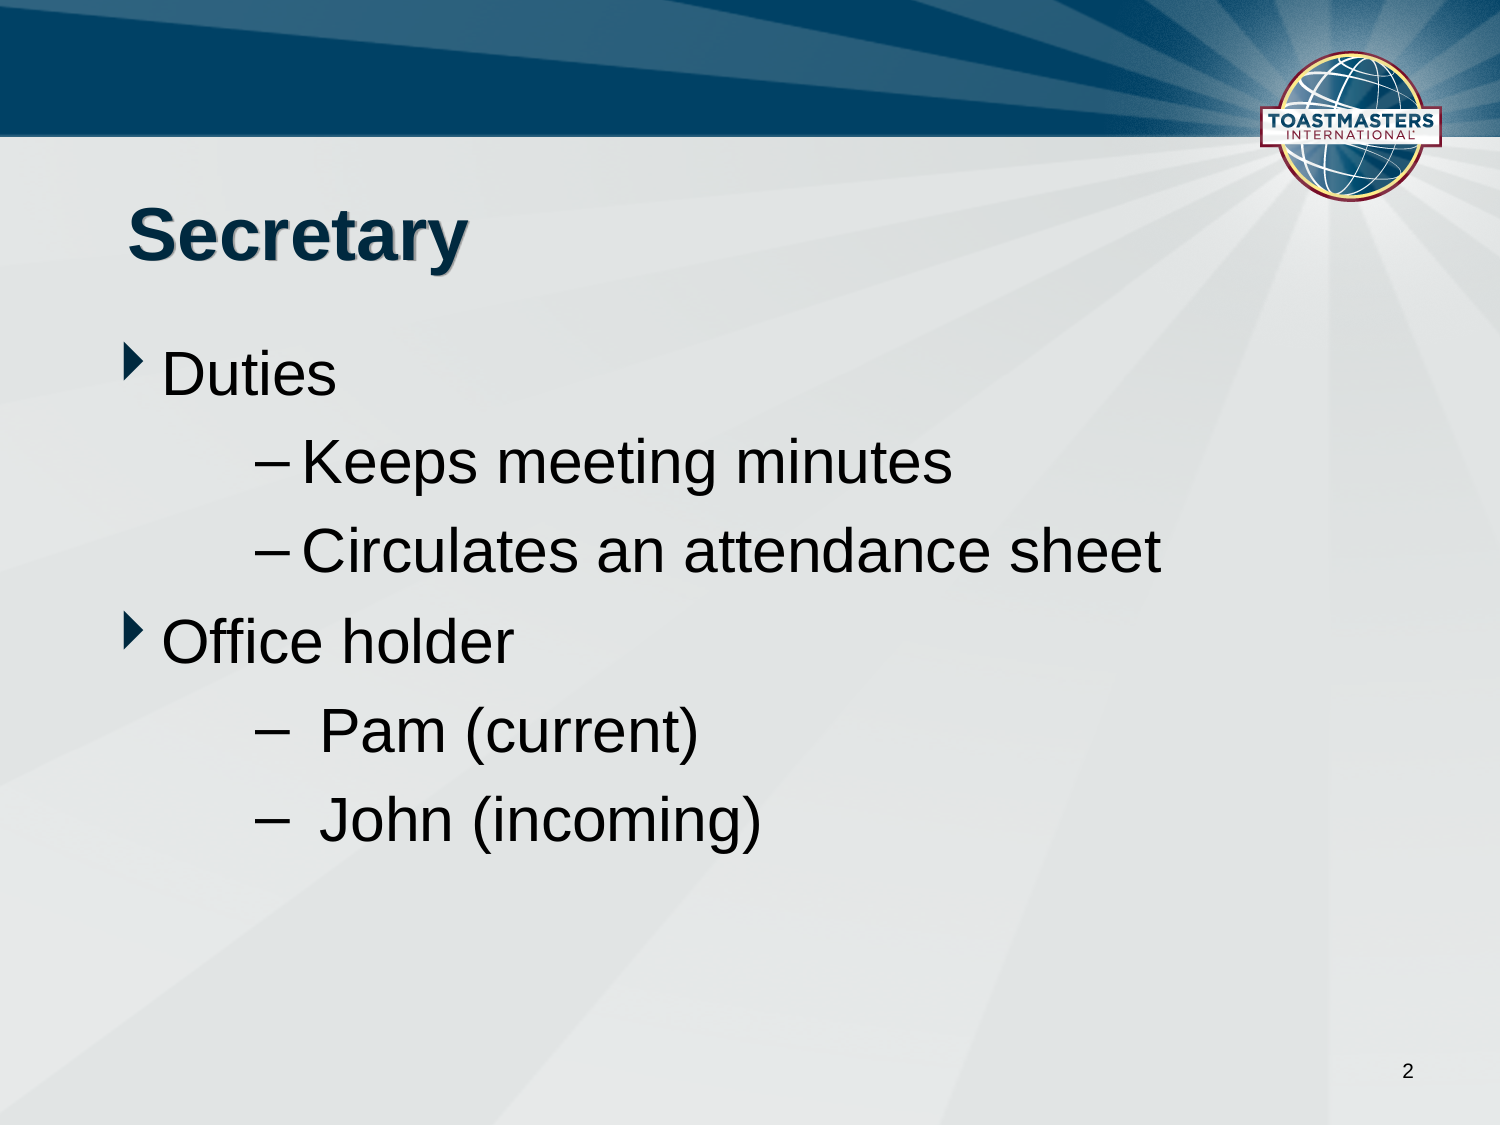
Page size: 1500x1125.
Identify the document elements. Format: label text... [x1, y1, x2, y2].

picture [0, 0, 1500, 1125]
list Duties Keeps meeting minutes Circulates an attendance sheet Office holder Pam (current) John (incoming) [90, 324, 1411, 1038]
title Secretary [112, 149, 1388, 325]
text_box 2 [1387, 1050, 1428, 1091]
